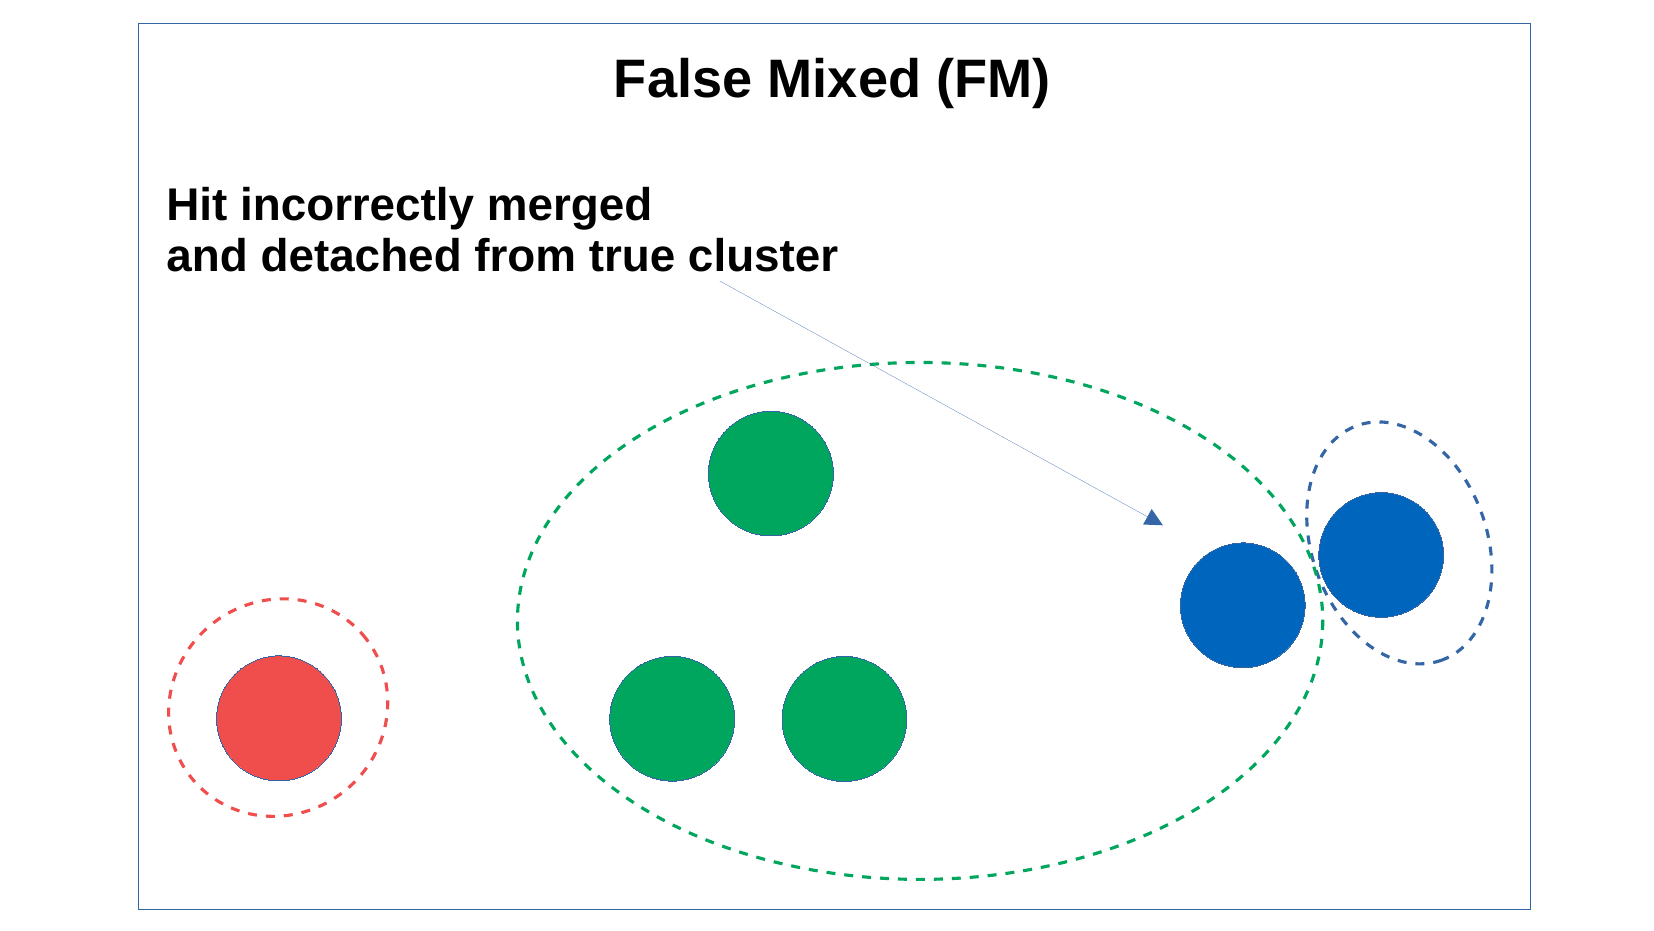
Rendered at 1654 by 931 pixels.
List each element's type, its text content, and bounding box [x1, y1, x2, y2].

text_box Hit incorrectly merged and detached from true cluster [151, 171, 886, 289]
text_box False Mixed (FM) [389, 41, 1276, 117]
text_box [138, 23, 1531, 910]
